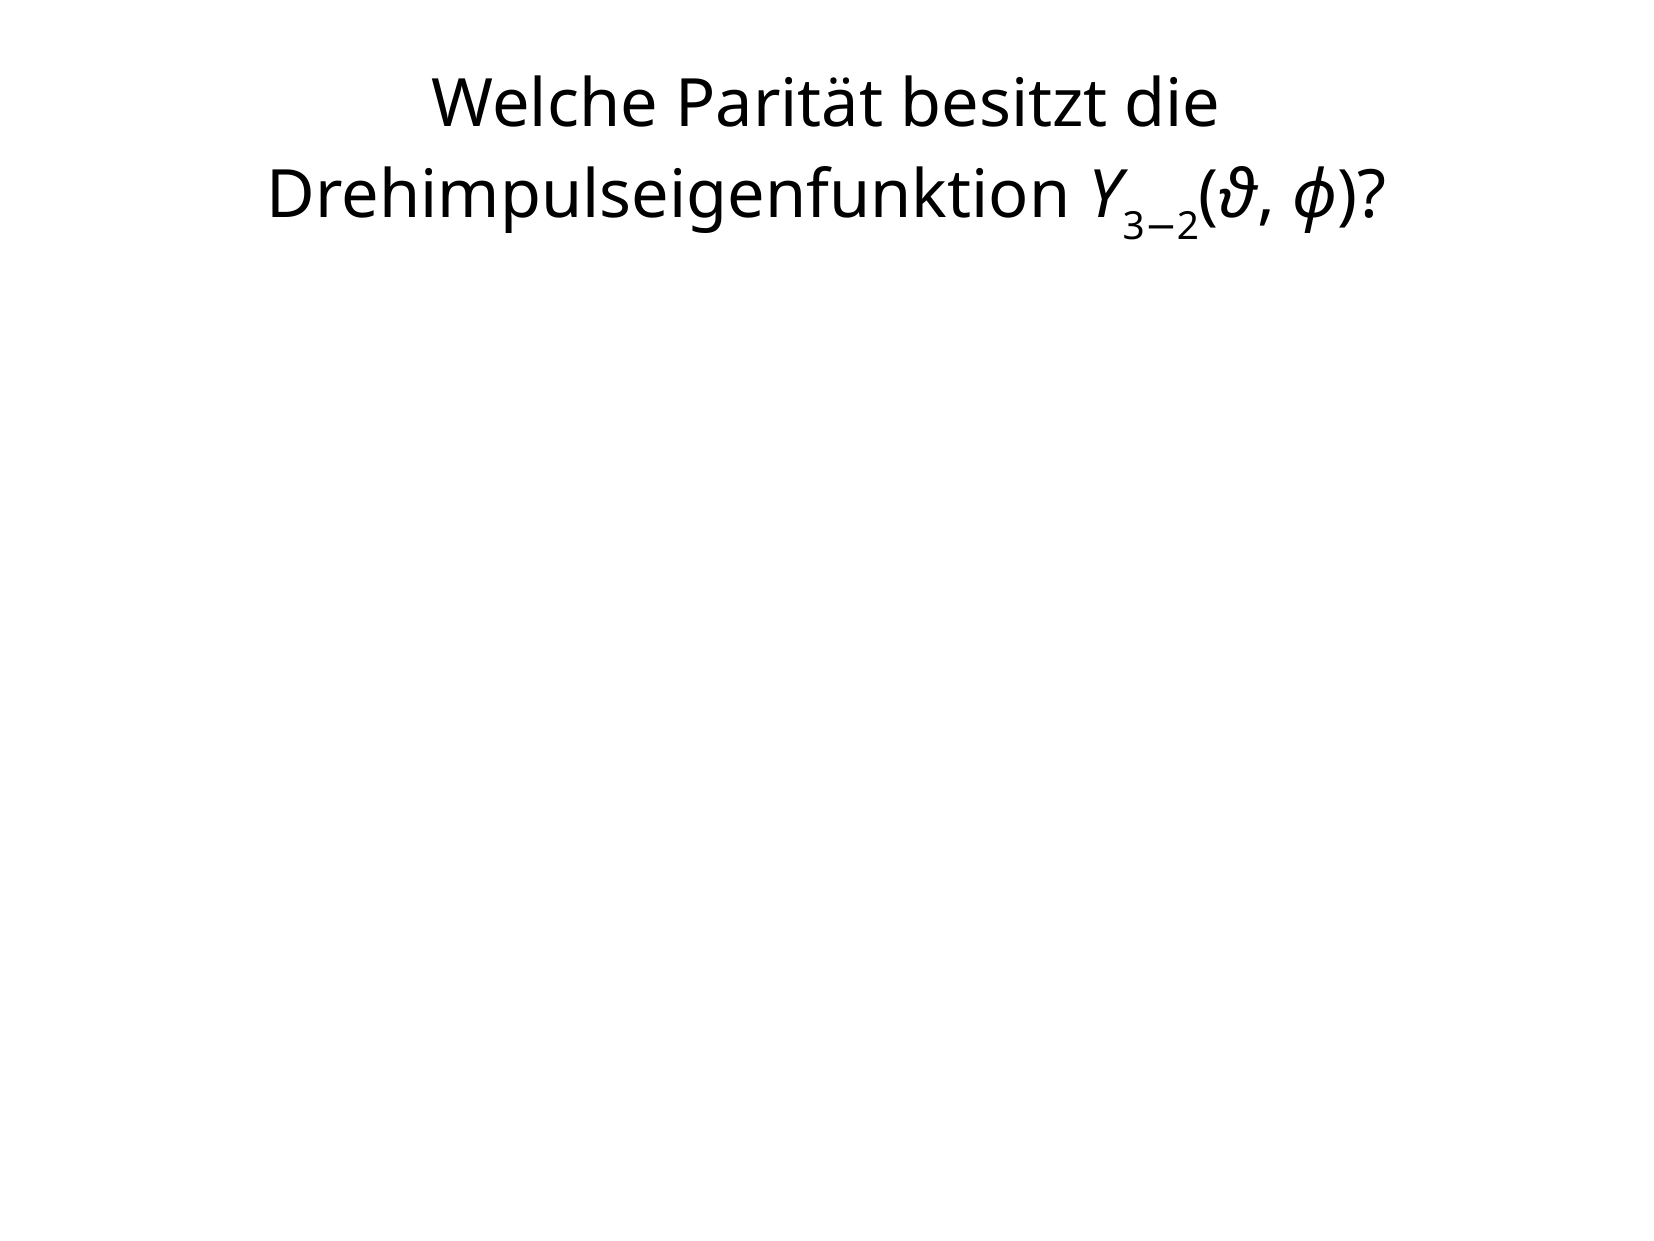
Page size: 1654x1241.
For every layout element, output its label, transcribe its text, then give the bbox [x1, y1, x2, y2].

title Welche Parität besitzt die Drehimpulseigenfunktion Y3−2(ϑ, ϕ)? [82, 49, 1571, 257]
